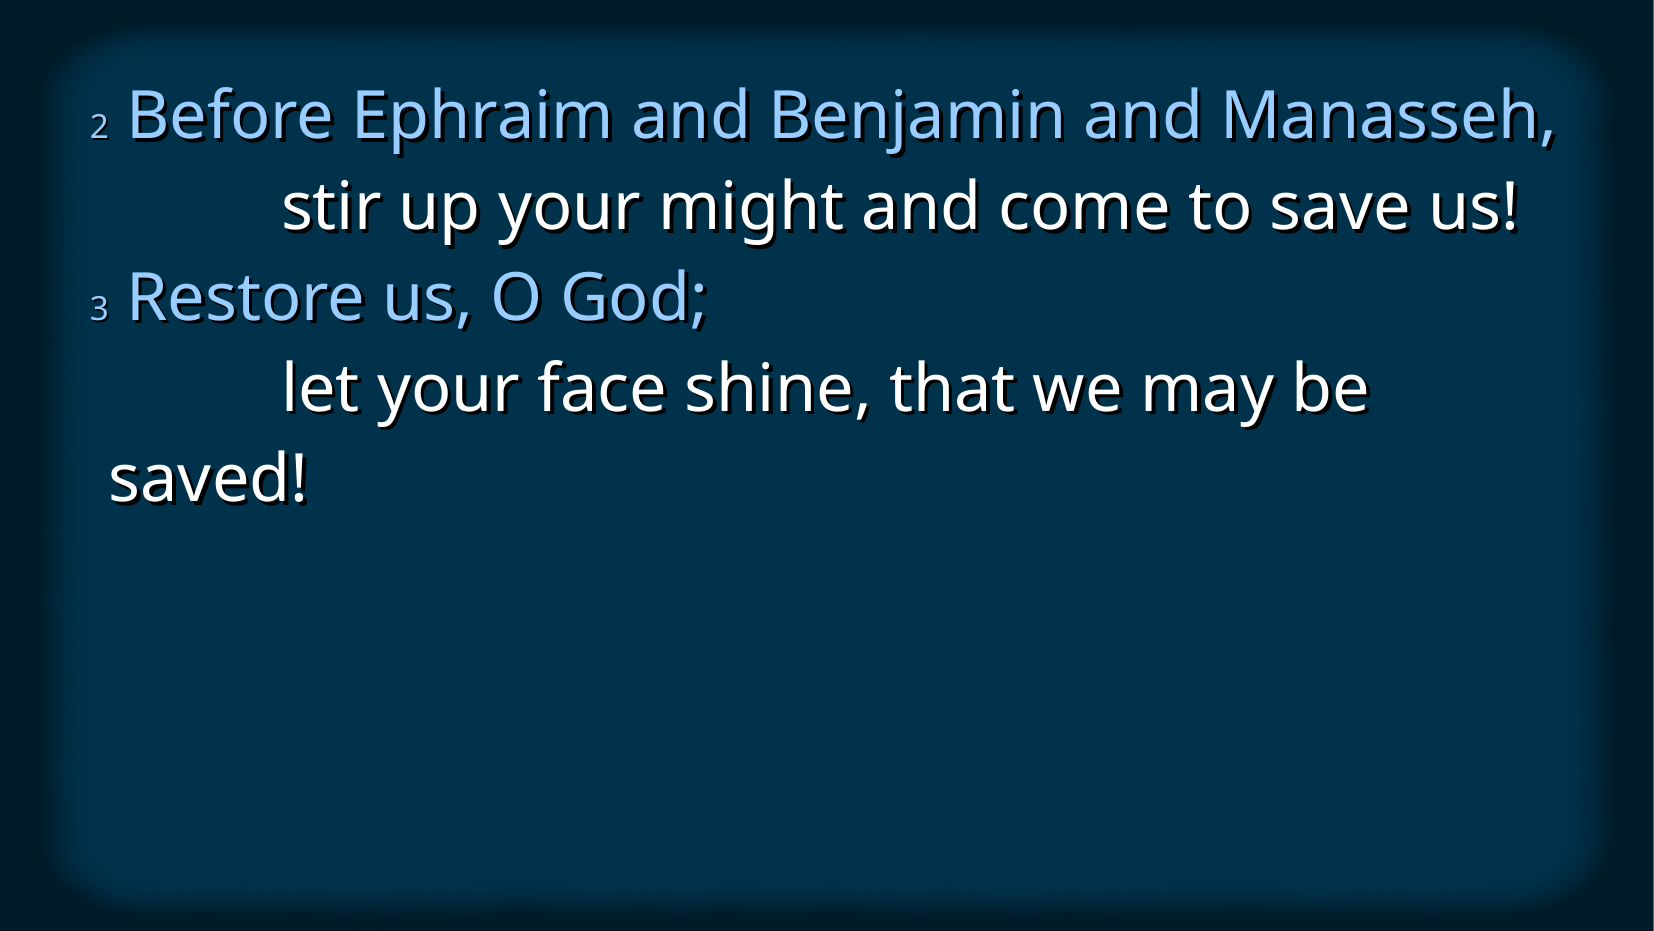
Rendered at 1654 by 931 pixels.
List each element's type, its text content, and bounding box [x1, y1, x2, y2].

text_box 2 Before Ephraim and Benjamin and Manasseh, stir up your might and come to save us! 3 Restore us, O God; let your face shine, that we may be saved! [75, 60, 1591, 430]
picture [0, 0, 1654, 931]
